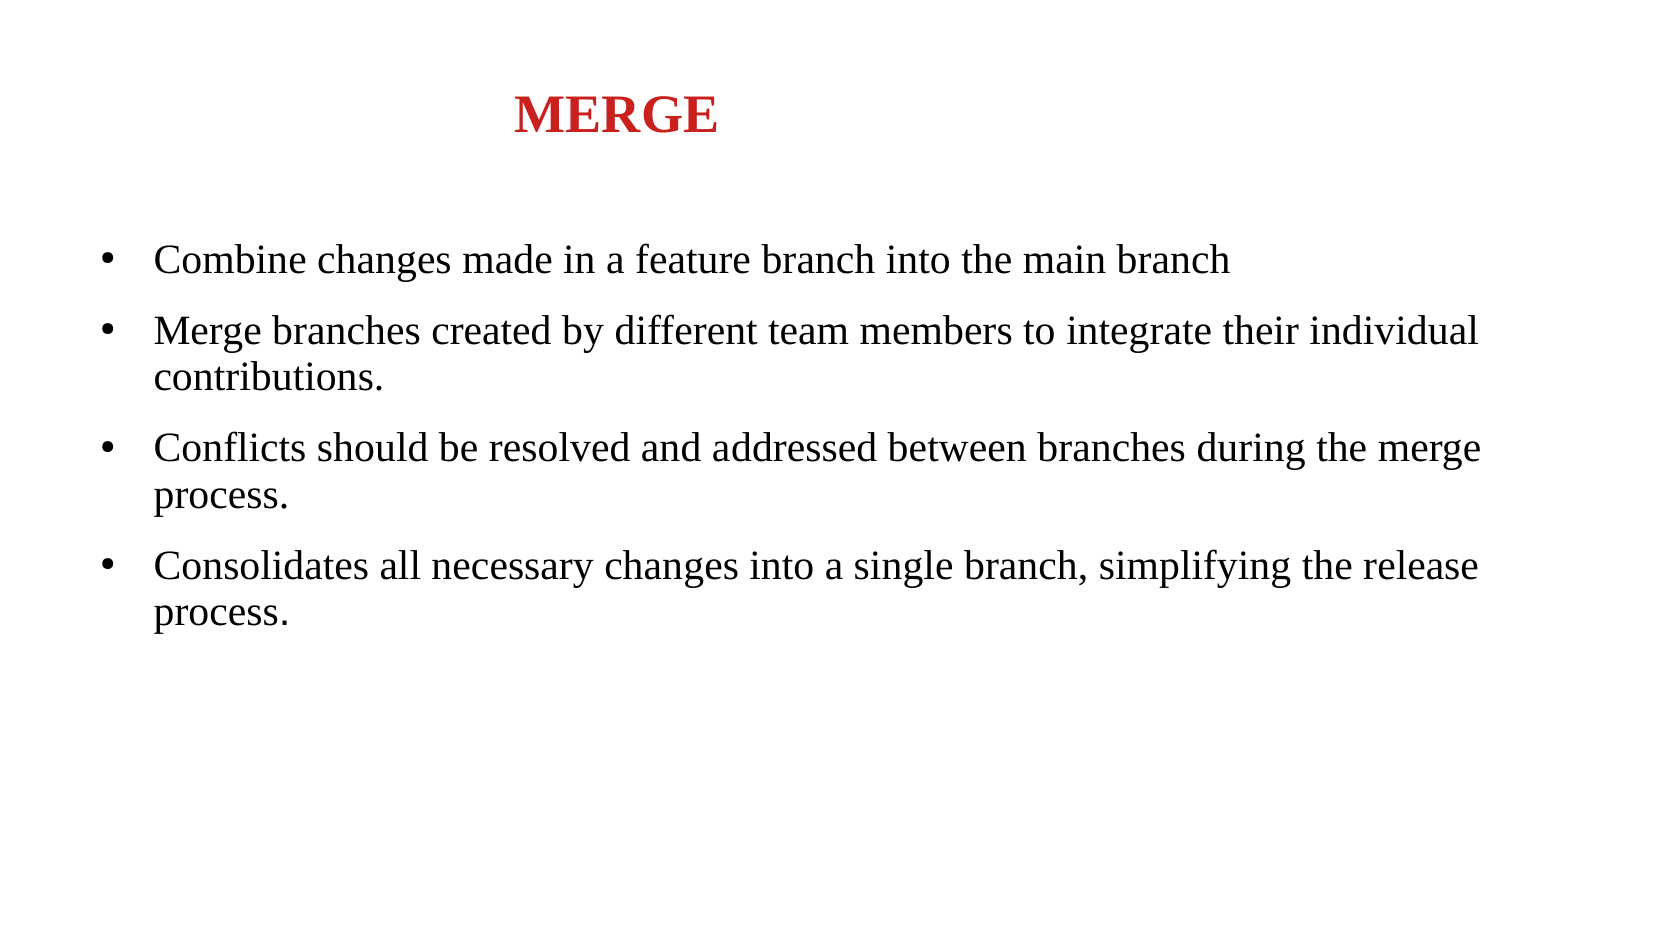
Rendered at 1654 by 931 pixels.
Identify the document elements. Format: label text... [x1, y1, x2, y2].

list Combine changes made in a feature branch into the main branch Merge branches created by different team members to integrate their individual contributions. Conflicts should be resolved and addressed between branches during the merge process. Consolidates all necessary changes into a single branch, simplifying the release process. [82, 236, 1571, 776]
title MERGE [82, 37, 1152, 193]
